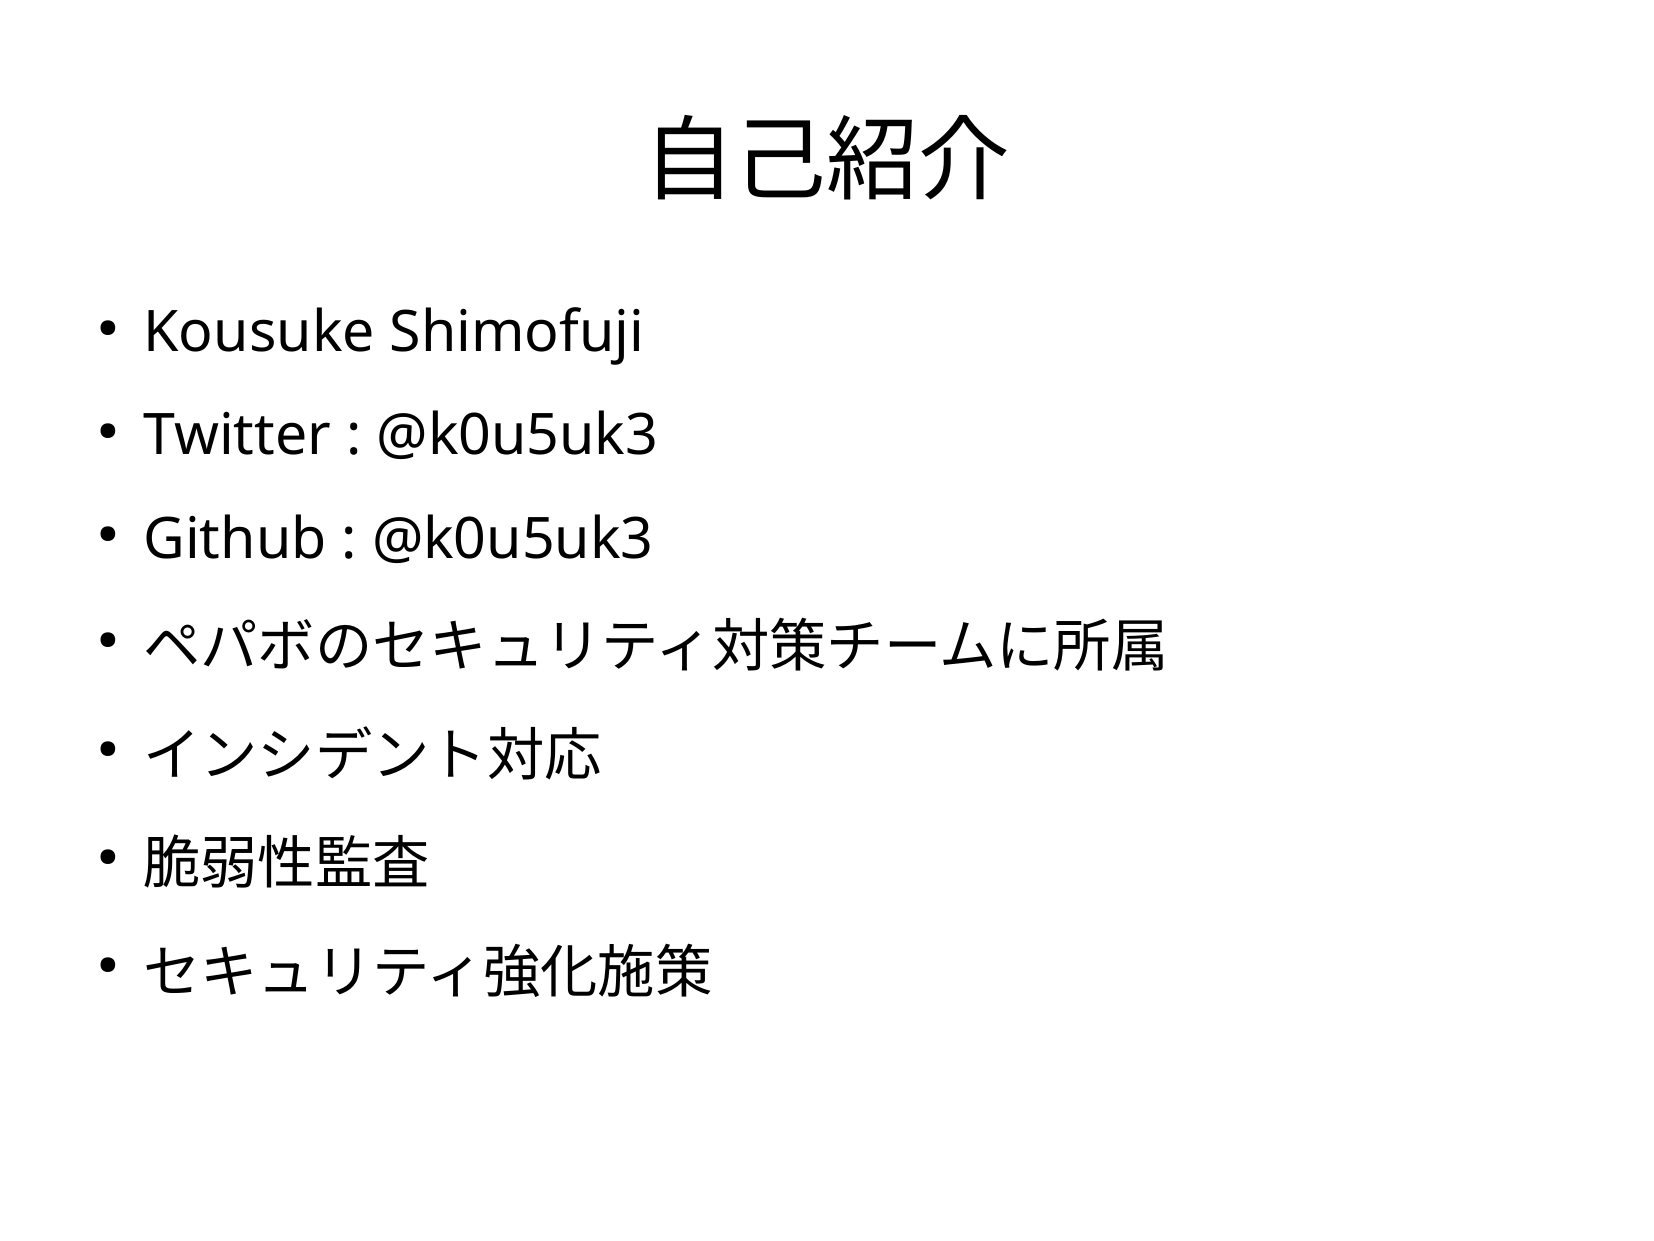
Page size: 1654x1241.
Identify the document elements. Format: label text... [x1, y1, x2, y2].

title 自己紹介 [82, 49, 1571, 257]
list Kousuke Shimofuji Twitter : @k0u5uk3 Github : @k0u5uk3 ペパボのセキュリティ対策チームに所属 インシデント対応 脆弱性監査 セキュリティ強化施策 [82, 290, 1571, 1010]
